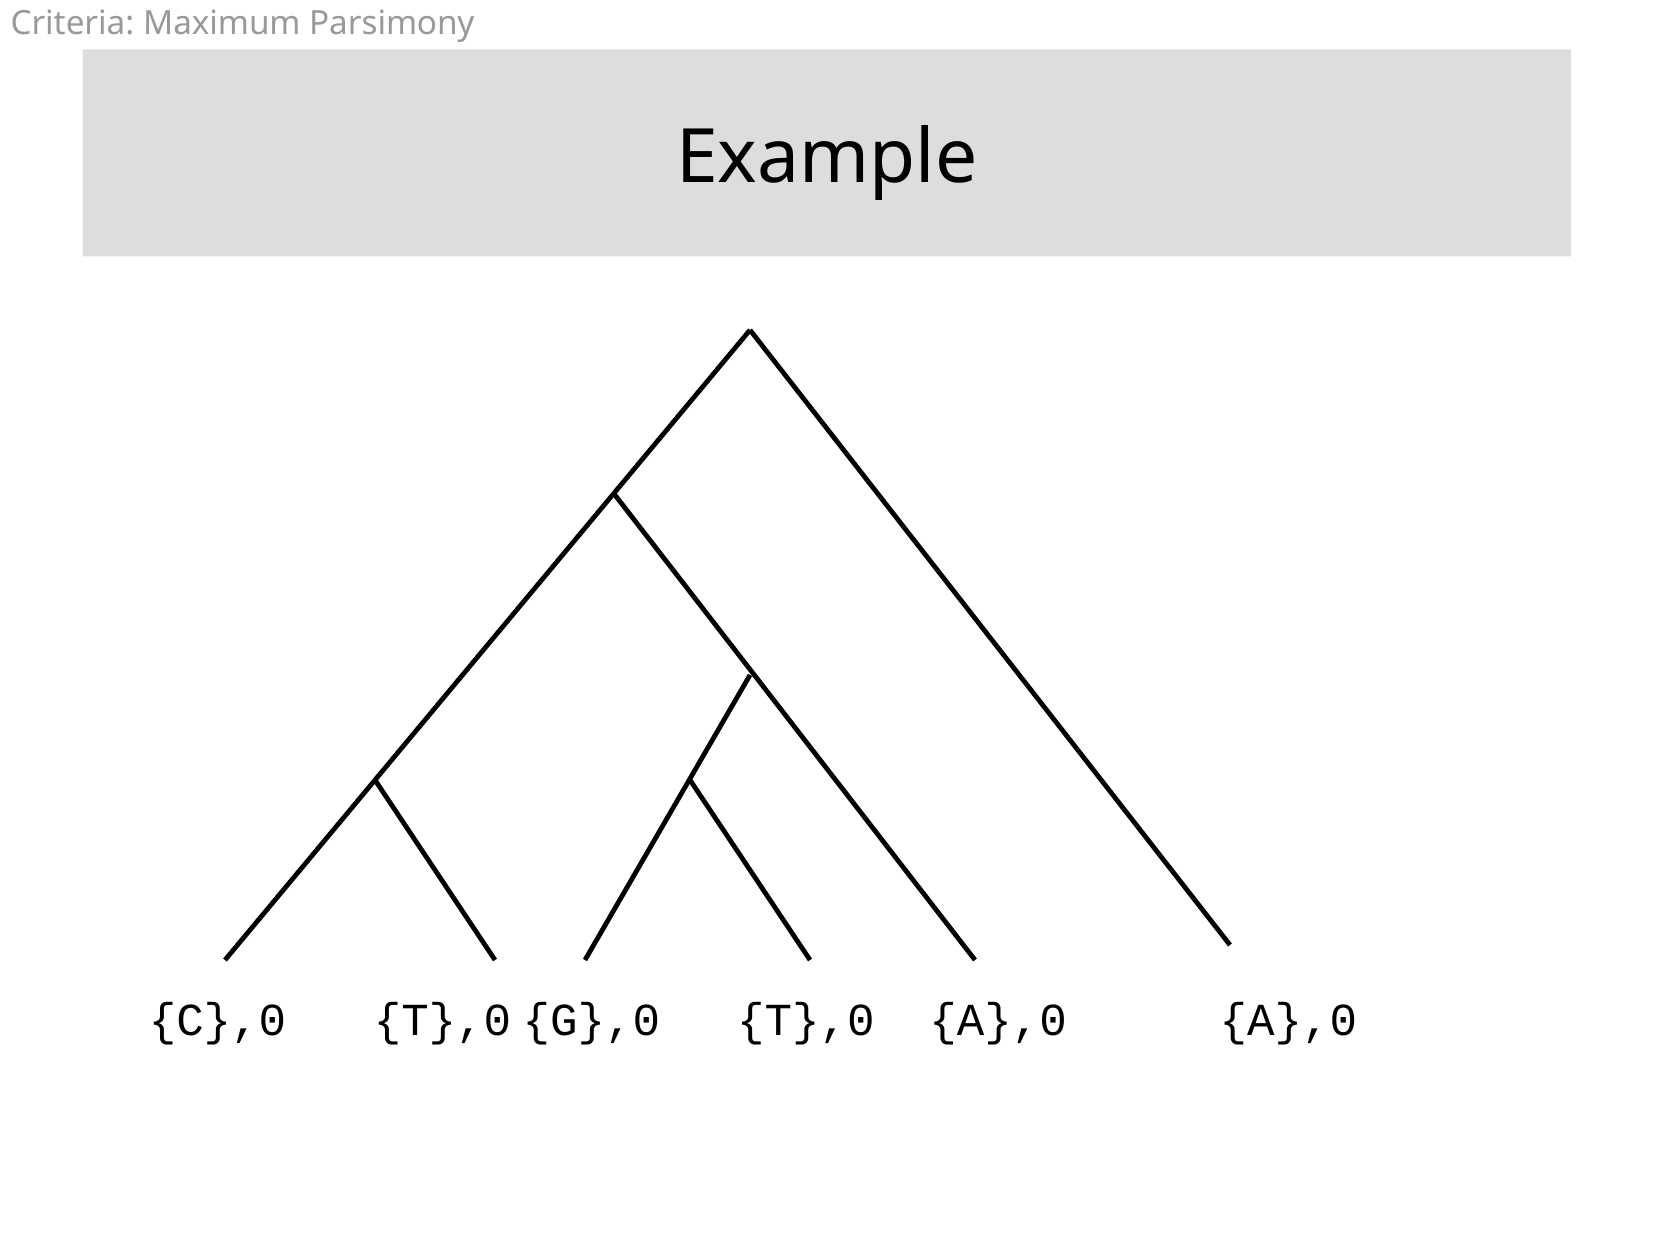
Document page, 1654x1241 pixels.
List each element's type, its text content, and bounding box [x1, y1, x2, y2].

text_box {A},0 [914, 990, 1095, 1051]
text_box {T},0 [359, 990, 507, 1051]
title Example [82, 49, 1571, 257]
text_box {C},0 [134, 990, 330, 1066]
text_box {T},0 [722, 990, 902, 1051]
text_box Criteria: Maximum Parsimony [10, 0, 513, 73]
text_box {A},0 [1204, 990, 1396, 1051]
text_box {G},0 [507, 990, 688, 1051]
